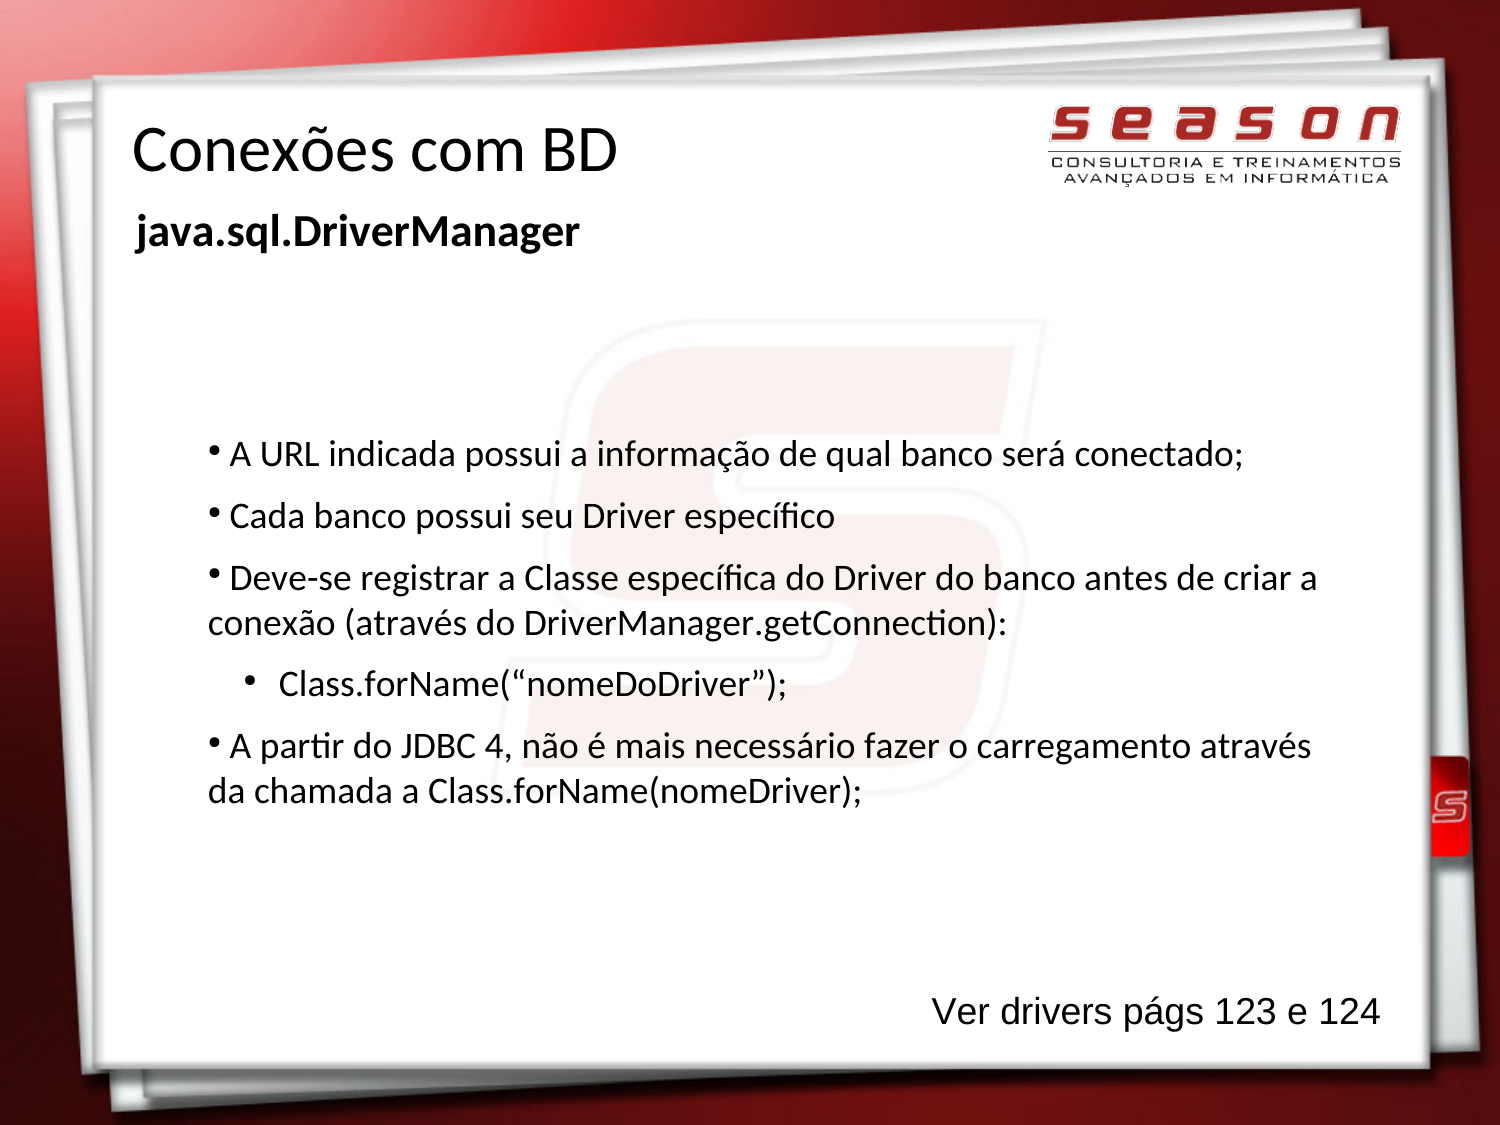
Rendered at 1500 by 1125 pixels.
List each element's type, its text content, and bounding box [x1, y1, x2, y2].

text_box Ver drivers págs 123 e 124 [708, 979, 1396, 1040]
text_box java.sql.DriverManager [119, 200, 1240, 256]
text_box A URL indicada possui a informação de qual banco será conectado; Cada banco possui seu Driver específico Deve-se registrar a Classe específica do Driver do banco antes de criar a conexão (através do DriverManager.getConnection): Class.forName(“nomeDoDriver”); A partir do JDBC 4, não é mais necessário fazer o carregamento através da chamada a Class.forName(nomeDriver); [207, 283, 1328, 957]
picture [0, 0, 1500, 1125]
title Conexões com BD [118, 33, 1394, 257]
